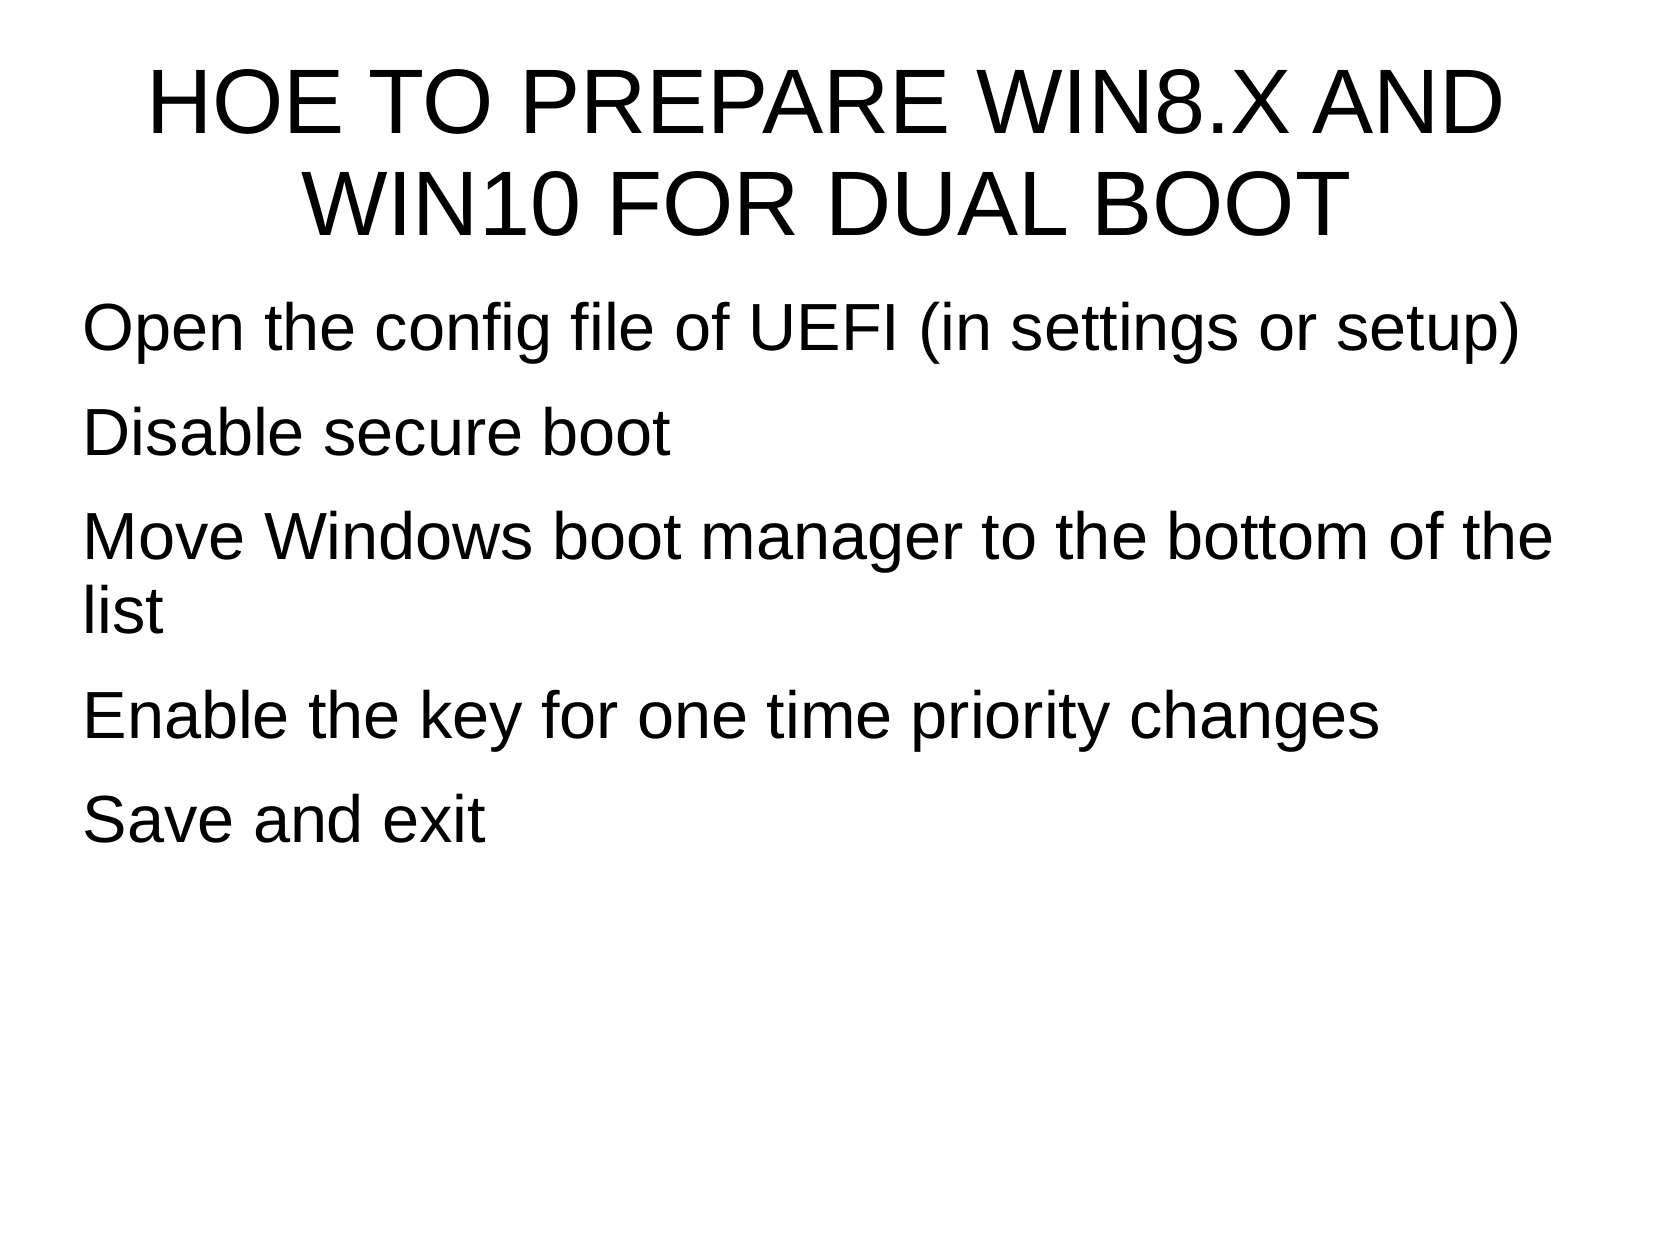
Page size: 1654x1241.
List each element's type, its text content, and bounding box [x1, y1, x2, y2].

title HOE TO PREPARE WIN8.X AND WIN10 FOR DUAL BOOT [82, 49, 1571, 257]
list Open the config file of UEFI (in settings or setup) Disable secure boot Move Windows boot manager to the bottom of the list Enable the key for one time priority changes Save and exit [82, 290, 1571, 1010]
